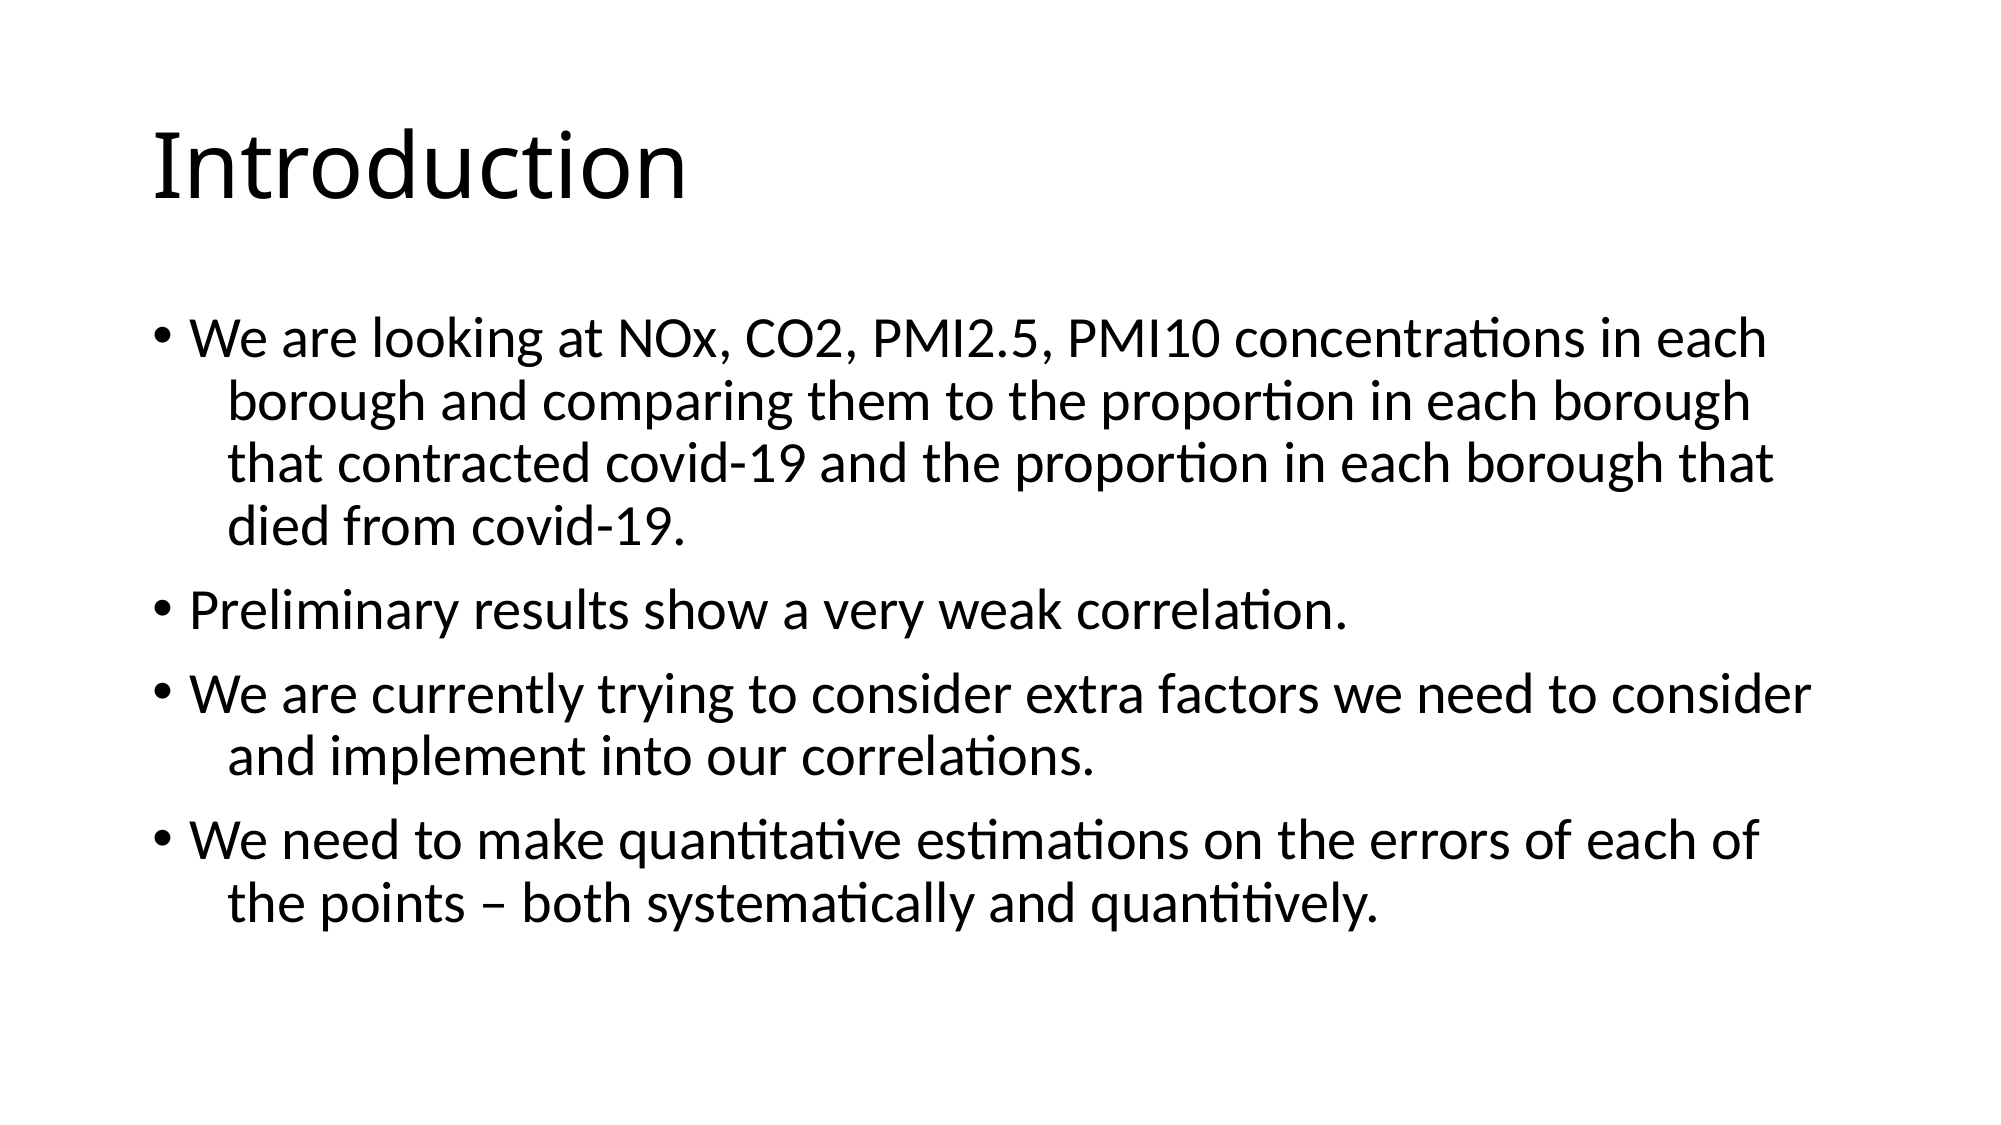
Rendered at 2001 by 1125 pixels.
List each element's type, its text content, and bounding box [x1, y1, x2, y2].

title Introduction [137, 59, 1863, 278]
list We are looking at NOx, CO2, PMI2.5, PMI10 concentrations in each borough and comparing them to the proportion in each borough that contracted covid-19 and the proportion in each borough that died from covid-19. Preliminary results show a very weak correlation. We are currently trying to consider extra factors we need to consider and implement into our correlations. We need to make quantitative estimations on the errors of each of the points – both systematically and quantitively. [137, 299, 1863, 1014]
